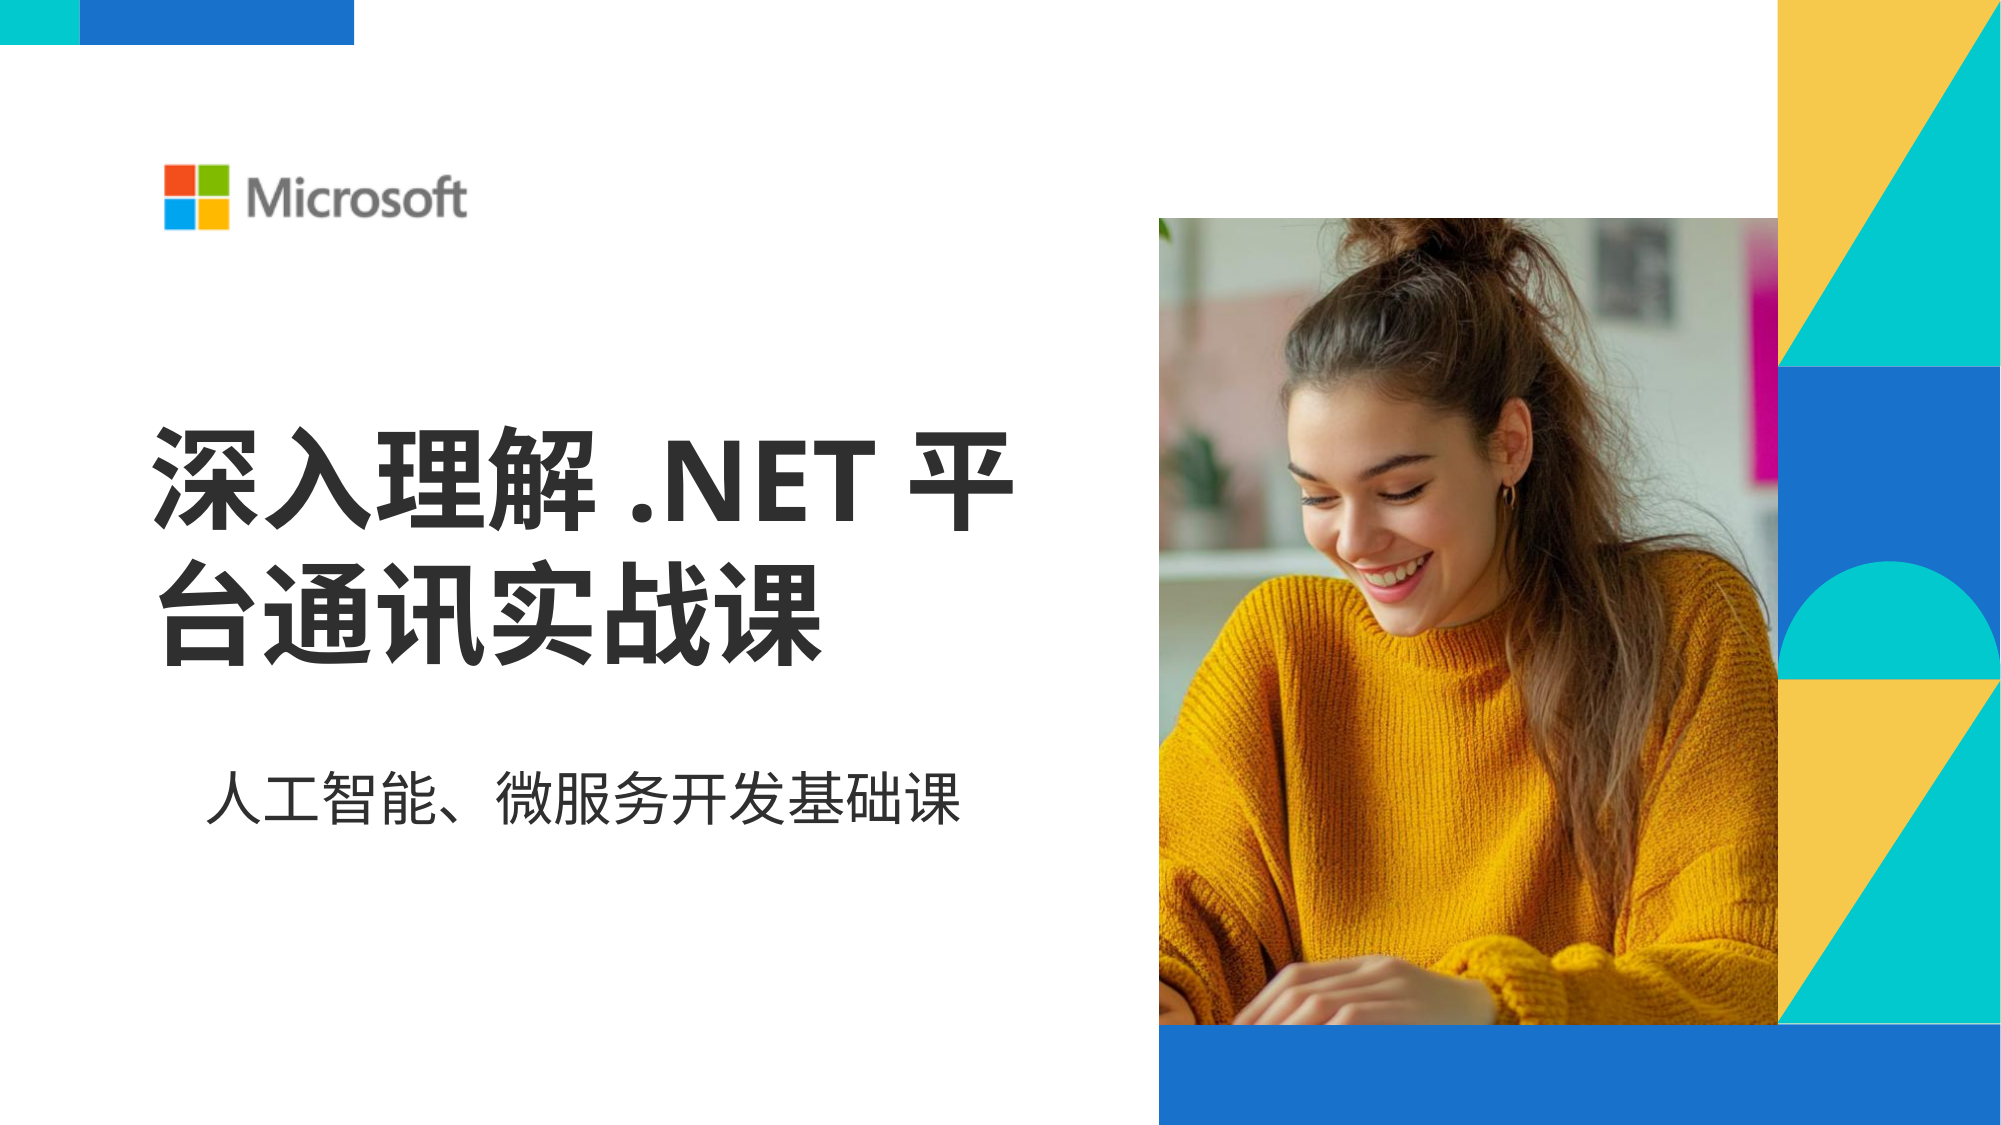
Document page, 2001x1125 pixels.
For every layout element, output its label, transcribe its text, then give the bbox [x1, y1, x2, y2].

picture [1159, 218, 1778, 1025]
picture [83, 125, 547, 273]
subtitle 人工智能、微服务开发基础课 [89, 761, 1077, 862]
title 深入理解.NET平台通讯实战课 [149, 79, 1105, 680]
